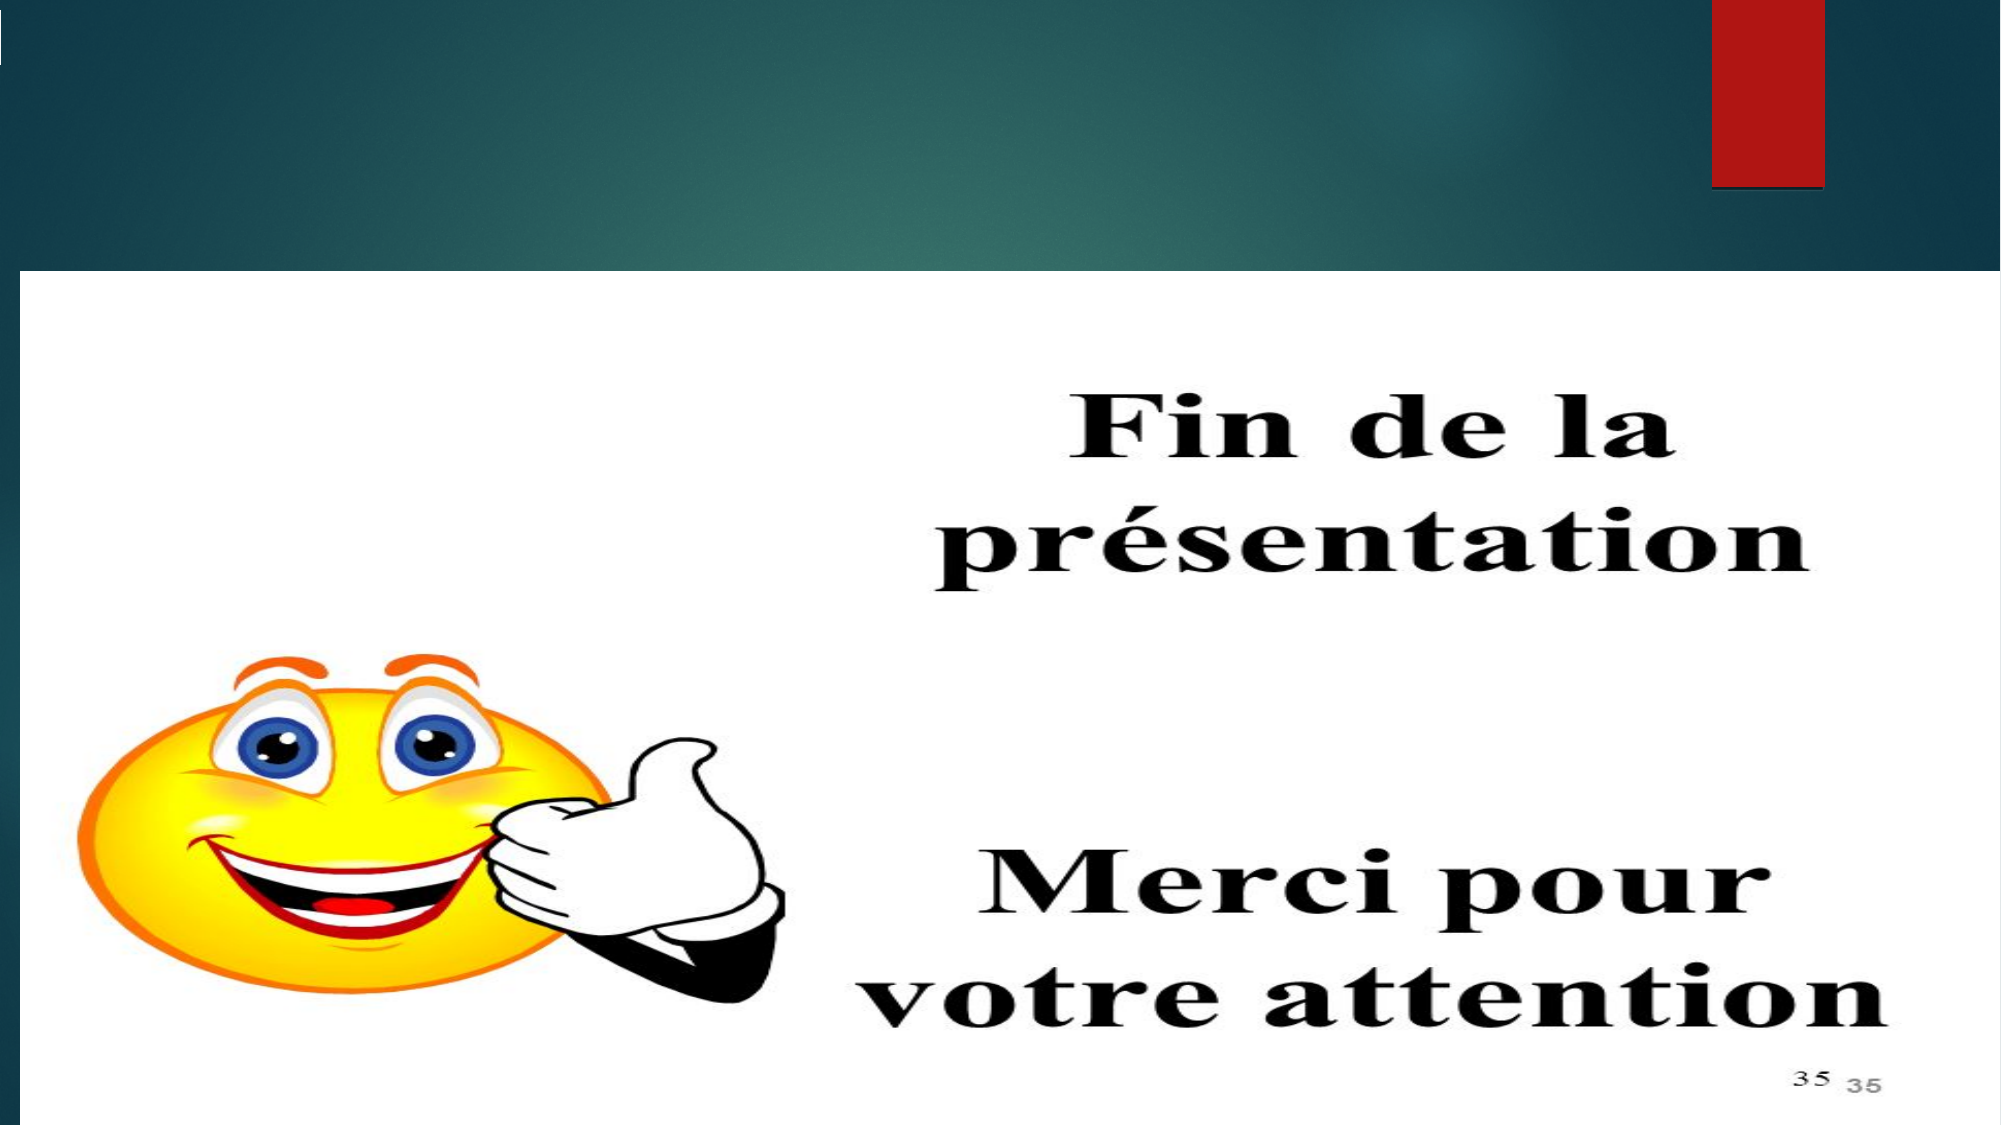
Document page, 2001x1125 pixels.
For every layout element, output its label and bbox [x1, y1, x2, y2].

title [0, 159, 1955, 1125]
picture [20, 271, 2000, 1125]
